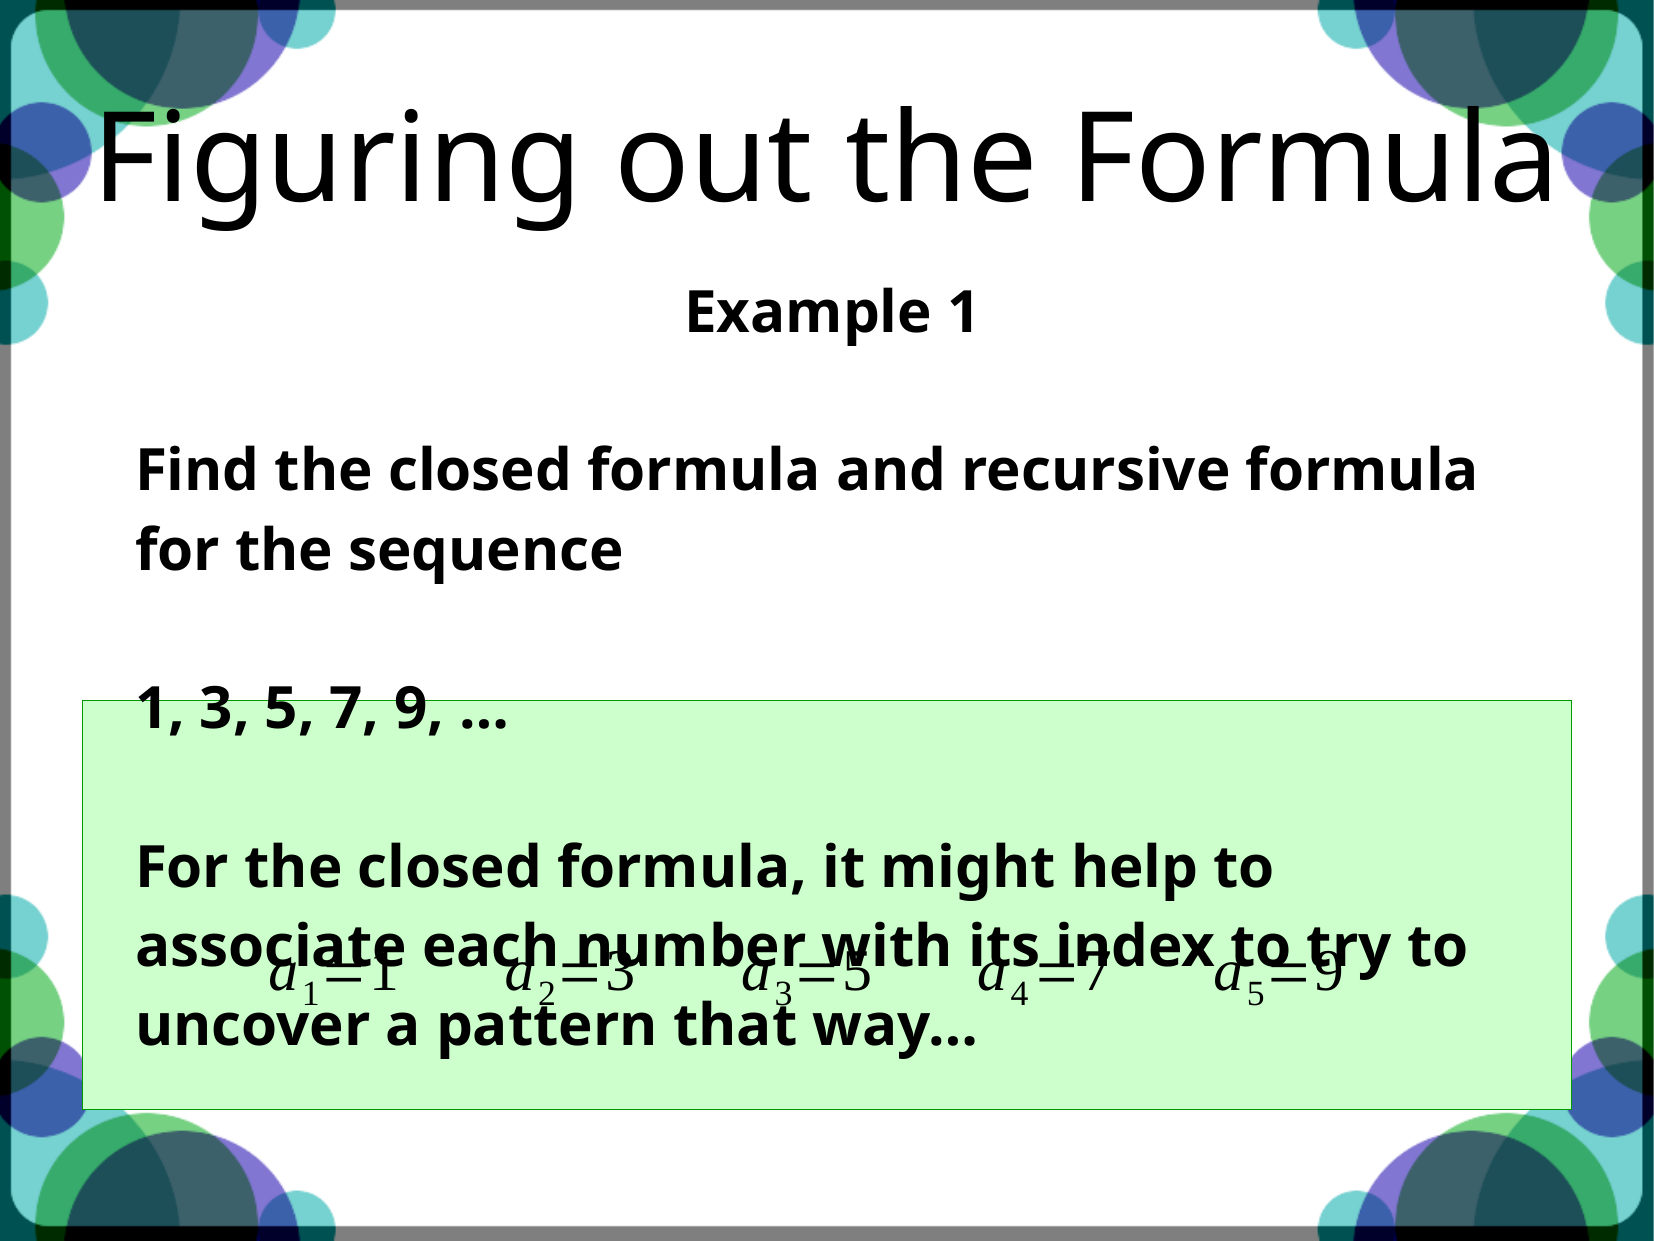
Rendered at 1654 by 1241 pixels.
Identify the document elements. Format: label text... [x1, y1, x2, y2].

chart [962, 938, 1127, 1013]
chart [489, 938, 652, 1013]
chart [725, 938, 889, 1013]
title Figuring out the Formula [82, 49, 1571, 257]
picture [0, 0, 1654, 1241]
chart [1198, 938, 1361, 1013]
text_box [570, 1019, 582, 1025]
text_box [842, 1013, 853, 1035]
chart [253, 938, 414, 1013]
text_box Example 1 Find the closed formula and recursive formula for the sequence 1, 3, 5, 7, 9, … For the closed formula, it might help to associate each number with its index to try to uncover a pattern that way… [135, 270, 1531, 923]
text_box [604, 1013, 611, 1019]
text_box [483, 1030, 494, 1039]
text_box [873, 1030, 884, 1039]
text_box [821, 1013, 832, 1037]
text_box [82, 700, 1572, 1110]
text_box [1127, 941, 1135, 960]
text_box [747, 1030, 758, 1039]
